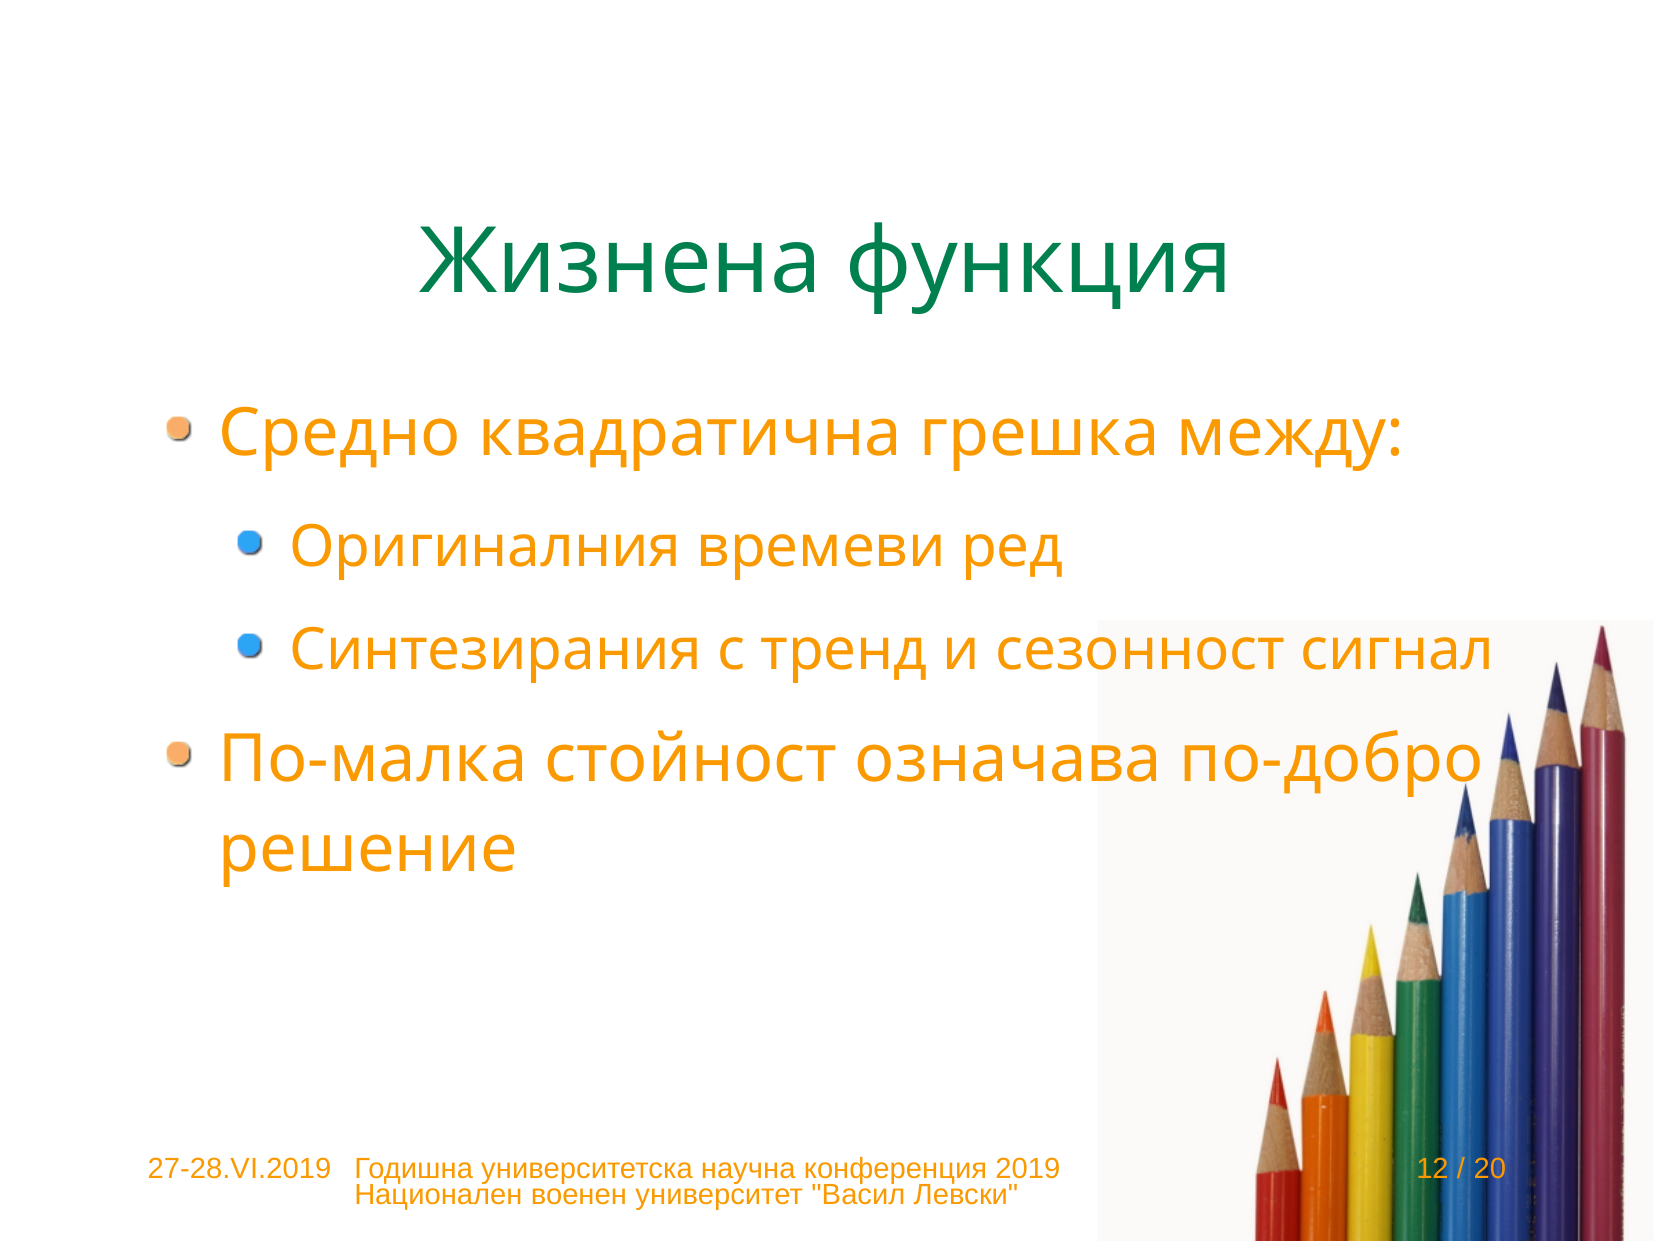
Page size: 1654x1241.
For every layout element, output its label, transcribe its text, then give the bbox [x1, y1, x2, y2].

picture [0, 0, 1654, 1241]
title Жизнена функция [147, 153, 1506, 361]
list Средно квадратична грешка между: Оригиналния времеви ред Синтезирания с тренд и сезонност сигнал По-малка стойност означава по-добро решение [147, 383, 1506, 1104]
